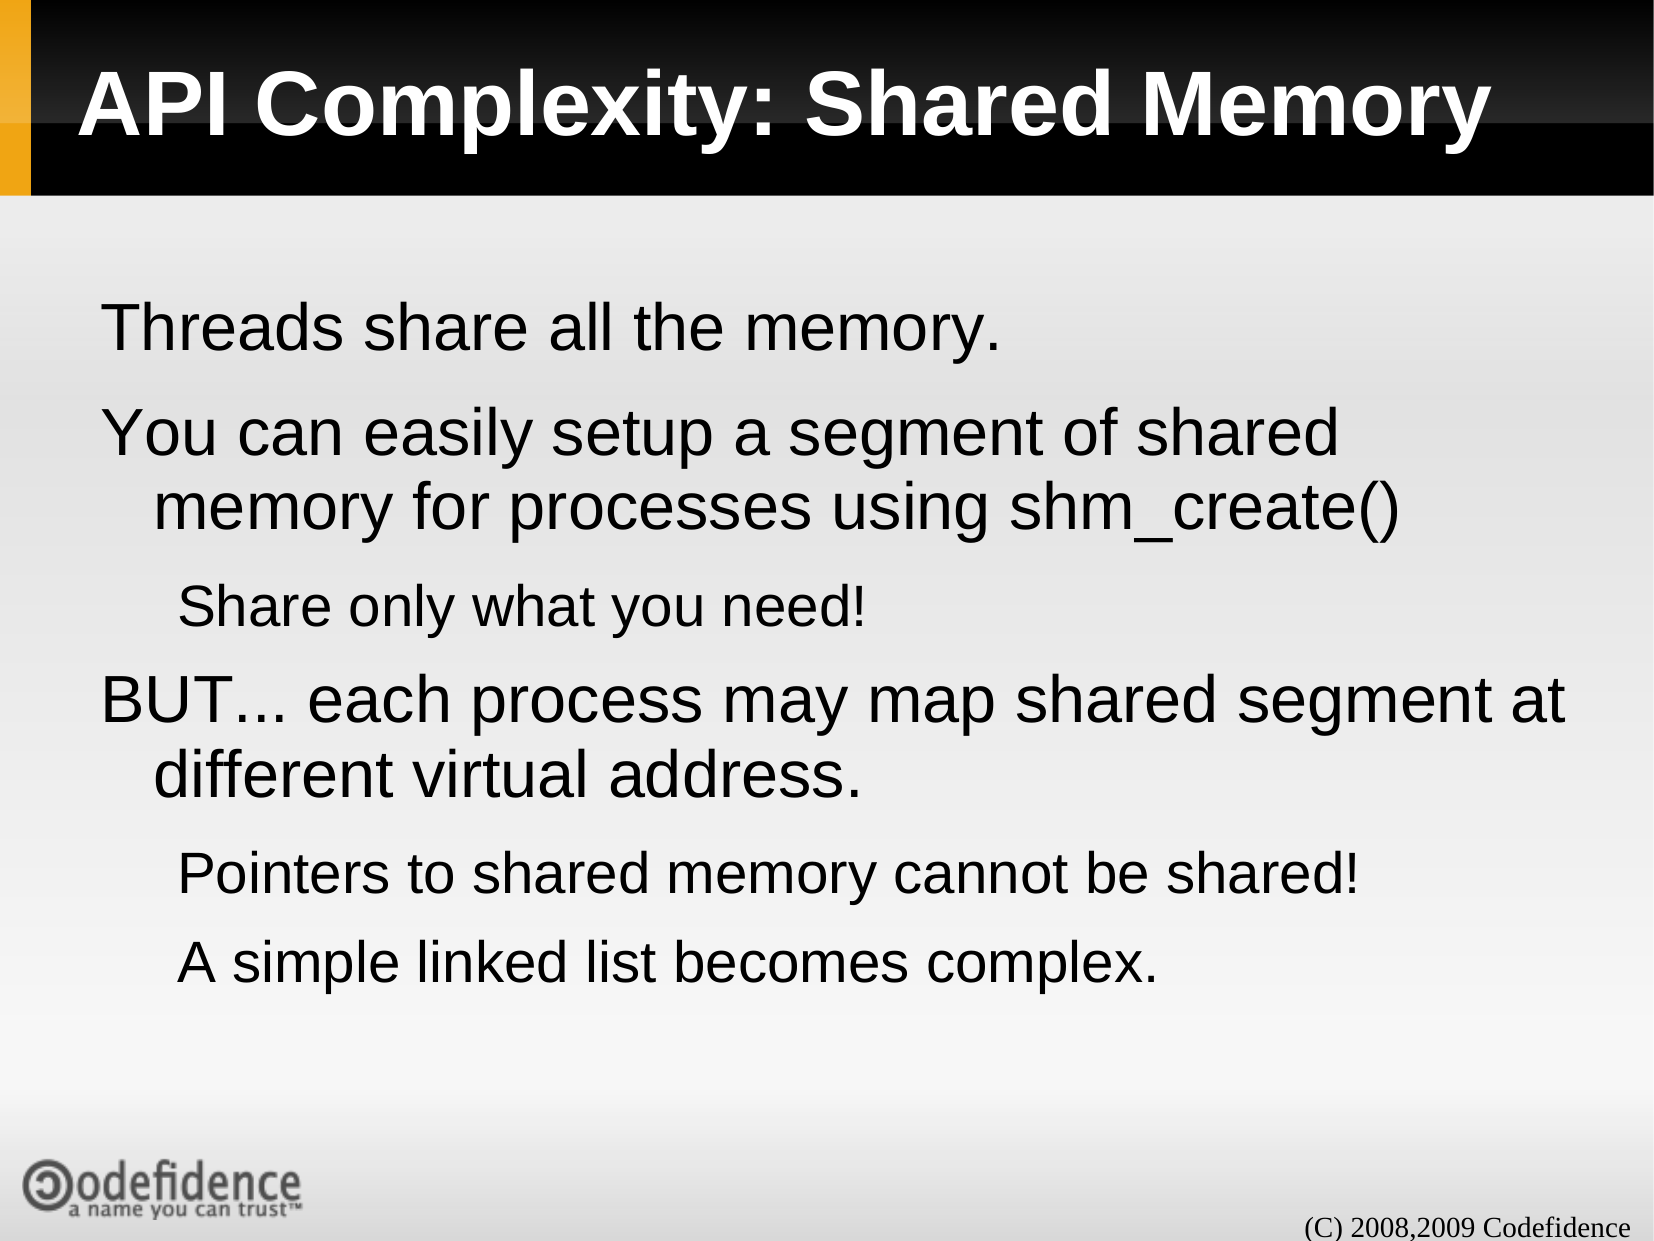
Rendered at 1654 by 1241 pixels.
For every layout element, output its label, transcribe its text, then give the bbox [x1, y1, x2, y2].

title API Complexity: Shared Memory [76, 0, 1565, 208]
picture [0, 0, 1654, 1241]
list Threads share all the memory. You can easily setup a segment of shared memory for processes using shm_create() Share only what you need! BUT... each process may map shared segment at different virtual address. Pointers to shared memory cannot be shared! A simple linked list becomes complex. [82, 290, 1571, 1109]
